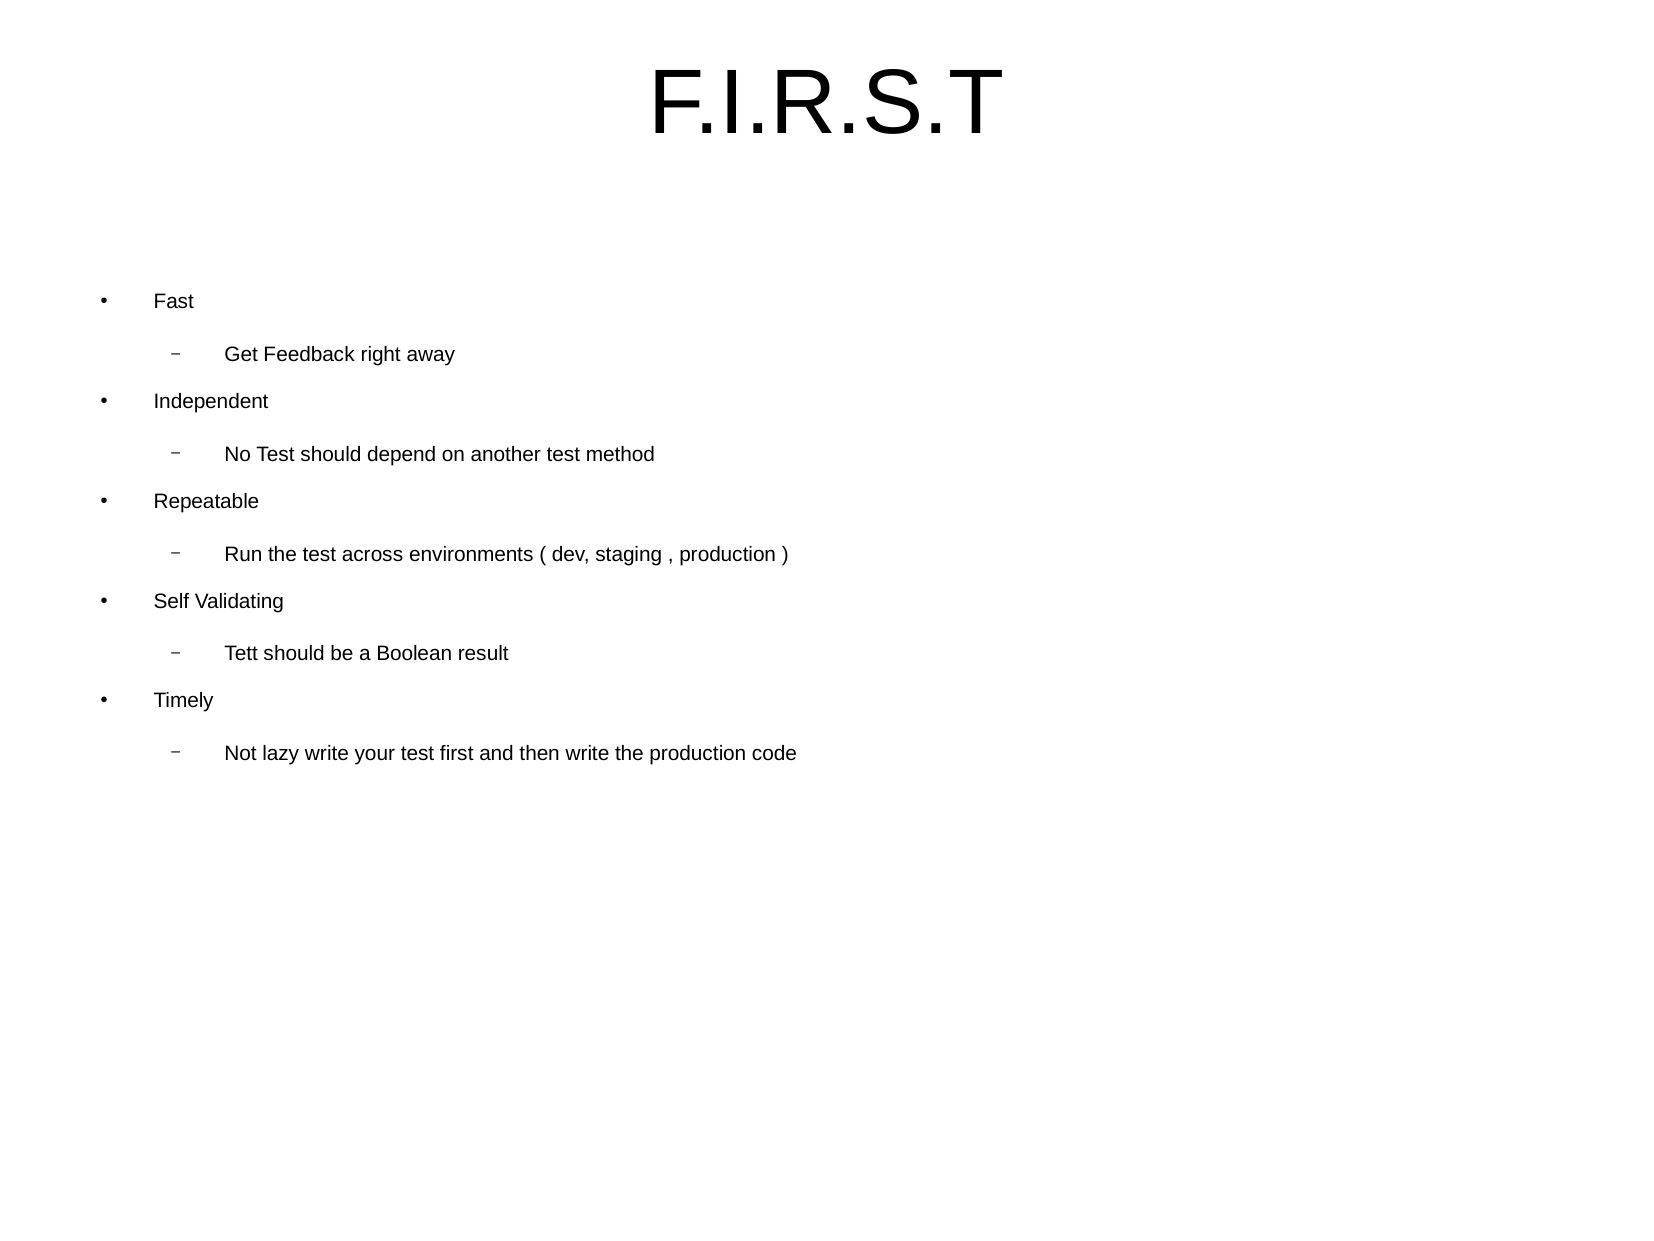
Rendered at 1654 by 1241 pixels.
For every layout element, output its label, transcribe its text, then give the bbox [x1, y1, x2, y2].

title F.I.R.S.T [82, 49, 1571, 257]
list Fast Get Feedback right away Independent No Test should depend on another test method Repeatable Run the test across environments ( dev, staging , production ) Self Validating Tett should be a Boolean result Timely Not lazy write your test first and then write the production code [82, 290, 1516, 1096]
